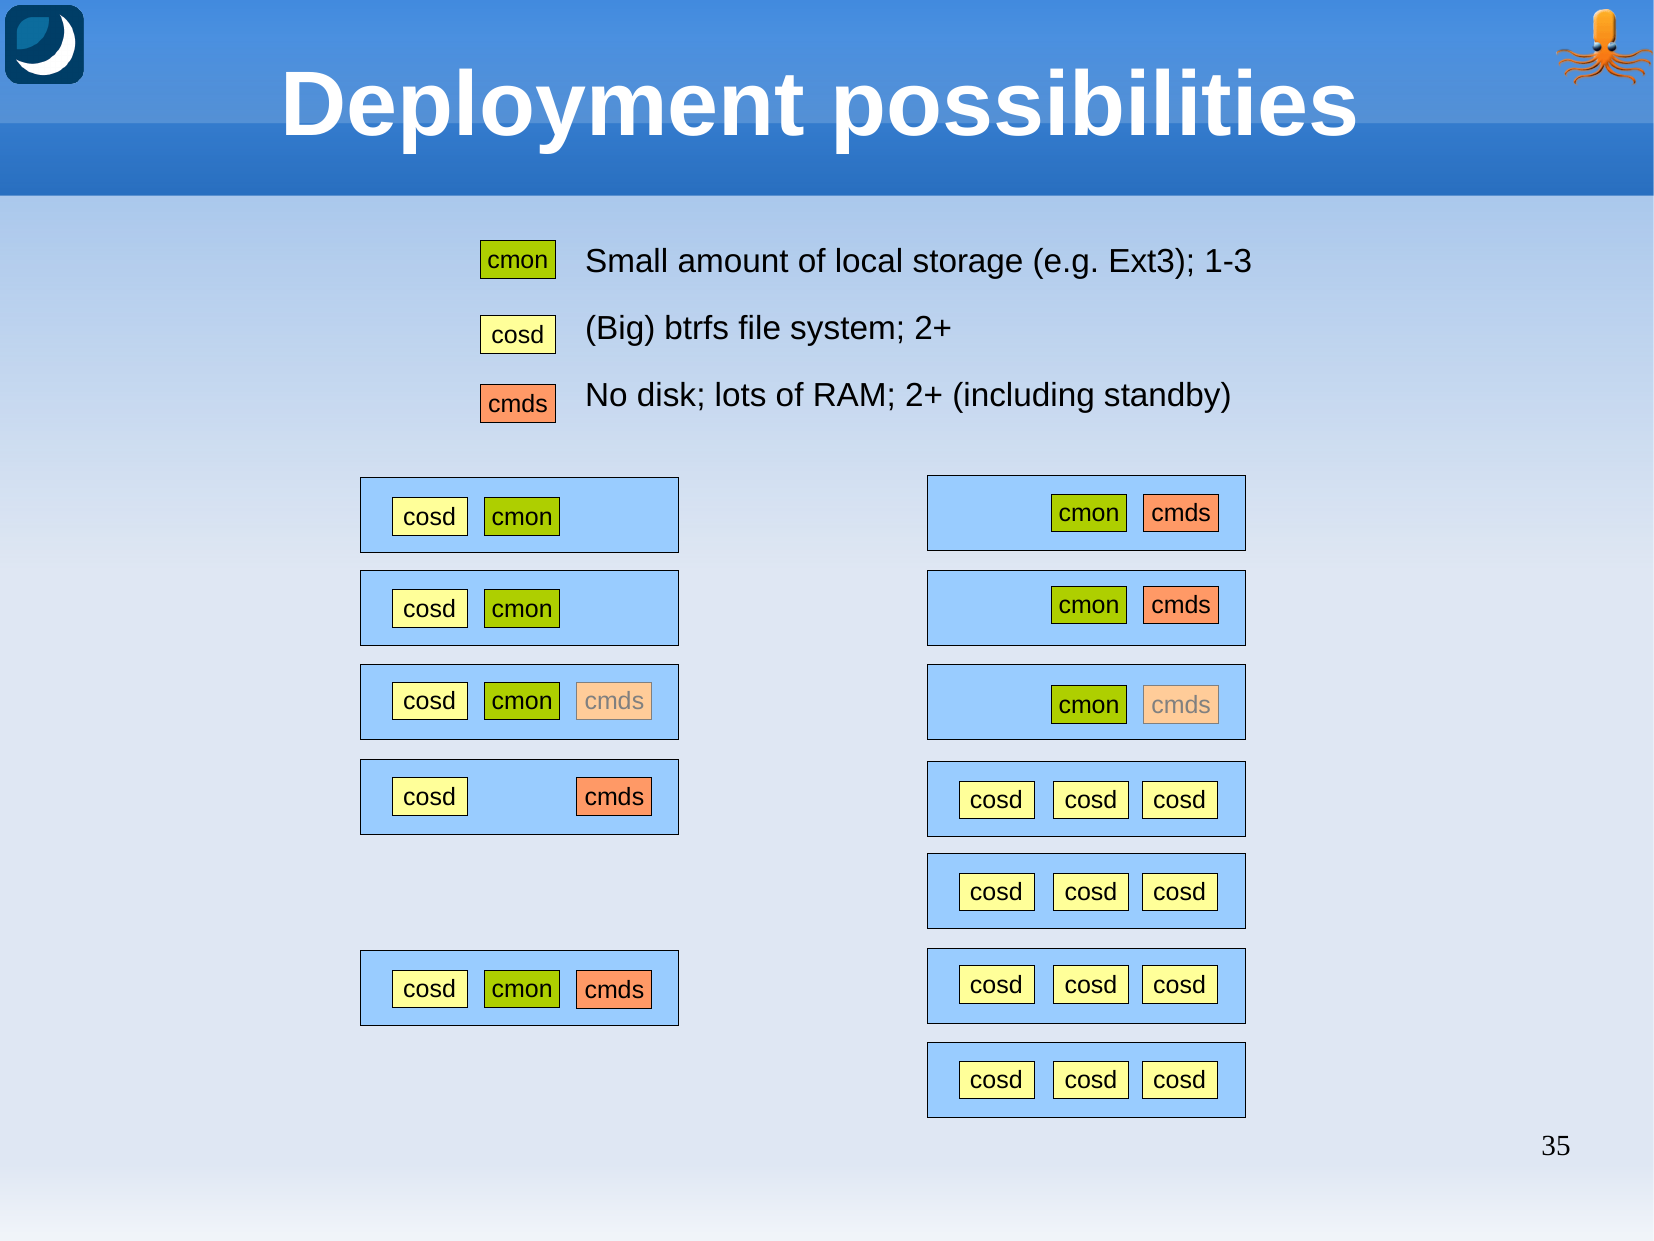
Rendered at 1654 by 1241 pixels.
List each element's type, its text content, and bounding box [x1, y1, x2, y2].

text_box cmds [1143, 685, 1219, 724]
text_box cmon [484, 589, 560, 628]
text_box cosd [959, 873, 1035, 911]
text_box cosd [1053, 873, 1129, 911]
text_box cosd [959, 965, 1035, 1004]
text_box cosd [392, 589, 468, 628]
text_box [927, 1062, 1246, 1118]
text_box cmon [484, 682, 560, 720]
text_box [360, 477, 514, 553]
text_box cosd [506, 331, 514, 342]
text_box cmds [576, 777, 652, 816]
text_box cosd [392, 777, 468, 816]
text_box cosd [1053, 1061, 1129, 1099]
text_box cosd [1053, 965, 1129, 1004]
text_box [927, 853, 1246, 929]
text_box cosd [392, 497, 468, 536]
text_box cosd [1053, 781, 1129, 819]
text_box cmon [480, 240, 556, 279]
text_box cosd [1142, 781, 1218, 819]
picture [0, 0, 1654, 1241]
text_box cmds [1143, 494, 1219, 532]
text_box cosd [480, 315, 514, 354]
text_box cosd [959, 781, 1035, 819]
text_box cosd [1142, 965, 1218, 1004]
text_box cosd [959, 1061, 1035, 1099]
text_box cmon [1051, 685, 1127, 724]
text_box cosd [1142, 1061, 1218, 1099]
text_box cmon [1051, 586, 1127, 624]
title Deployment possibilities [76, 0, 1565, 208]
text_box [360, 664, 514, 740]
text_box cmon [1051, 494, 1127, 532]
text_box [360, 570, 514, 646]
text_box cmon [484, 970, 560, 1008]
text_box cosd [392, 970, 468, 1008]
text_box cmds [576, 970, 652, 1009]
text_box [360, 759, 514, 835]
list Small amount of local storage (e.g. Ext3); 1-3 (Big) btrfs file system; 2+ No disk; lots of RAM; 2+ (including standby) [514, 242, 1320, 1062]
text_box [927, 948, 1246, 1024]
text_box cmon [484, 497, 514, 536]
text_box cosd [1142, 873, 1218, 911]
text_box cosd [392, 682, 468, 720]
text_box [927, 761, 1246, 837]
text_box cmds [480, 384, 514, 423]
text_box [360, 950, 679, 1026]
text_box cmds [1143, 586, 1219, 624]
